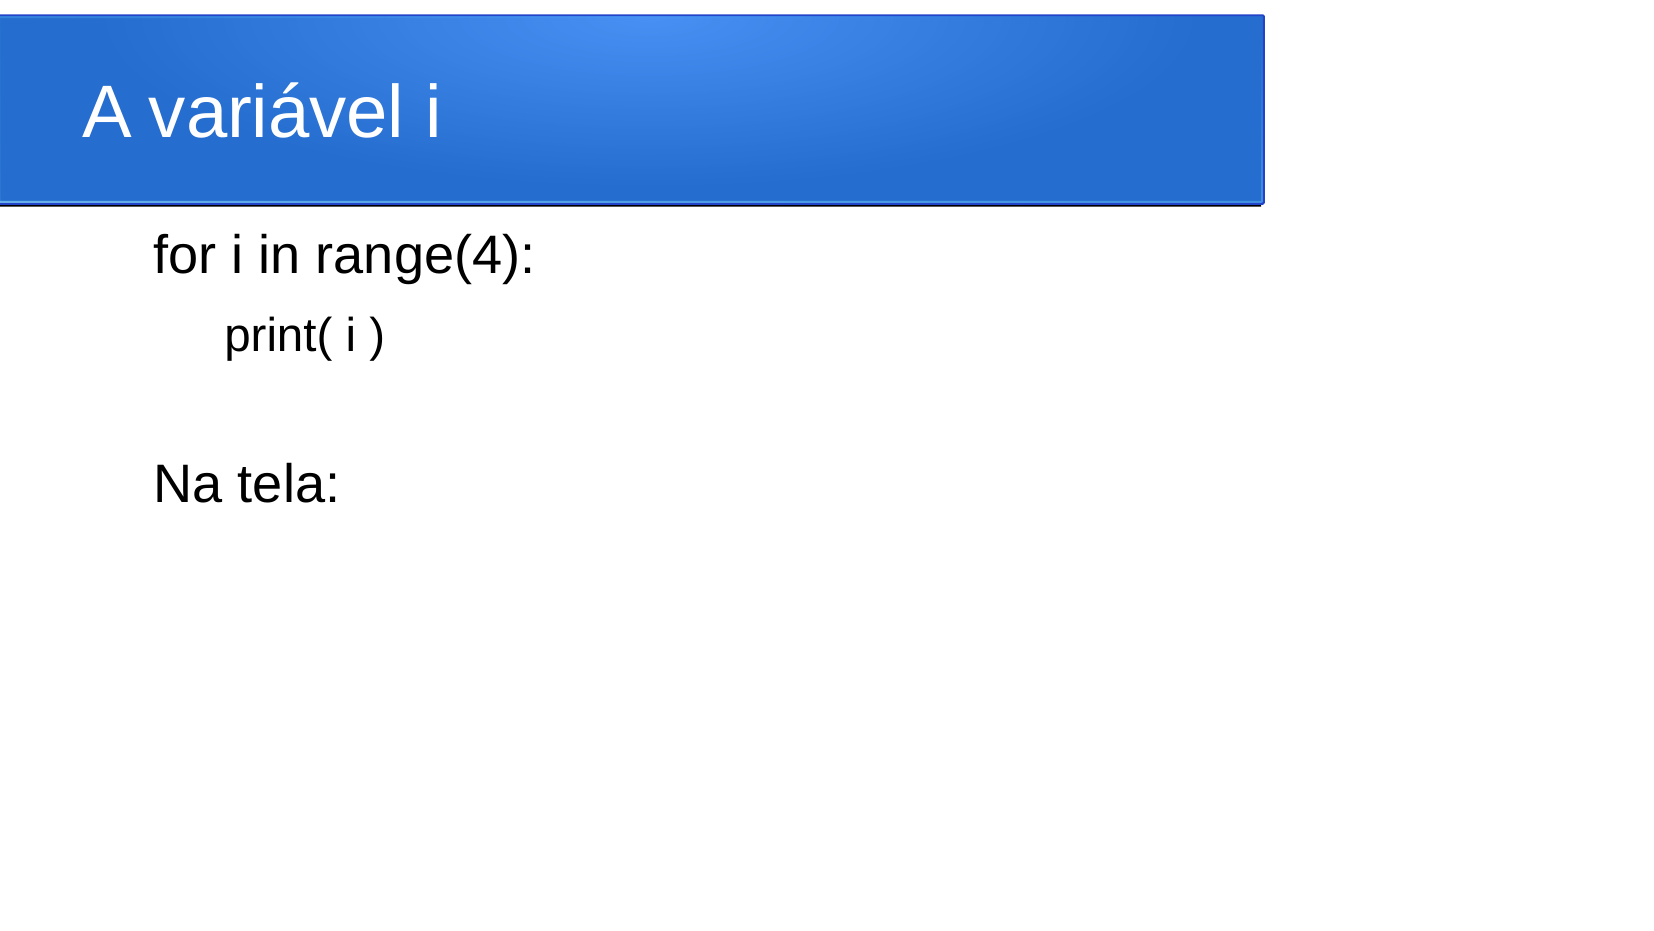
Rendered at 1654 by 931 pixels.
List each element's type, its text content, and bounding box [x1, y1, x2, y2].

list for i in range(4): print( i ) Na tela: [82, 224, 1571, 764]
title A variável i [82, 35, 1235, 189]
